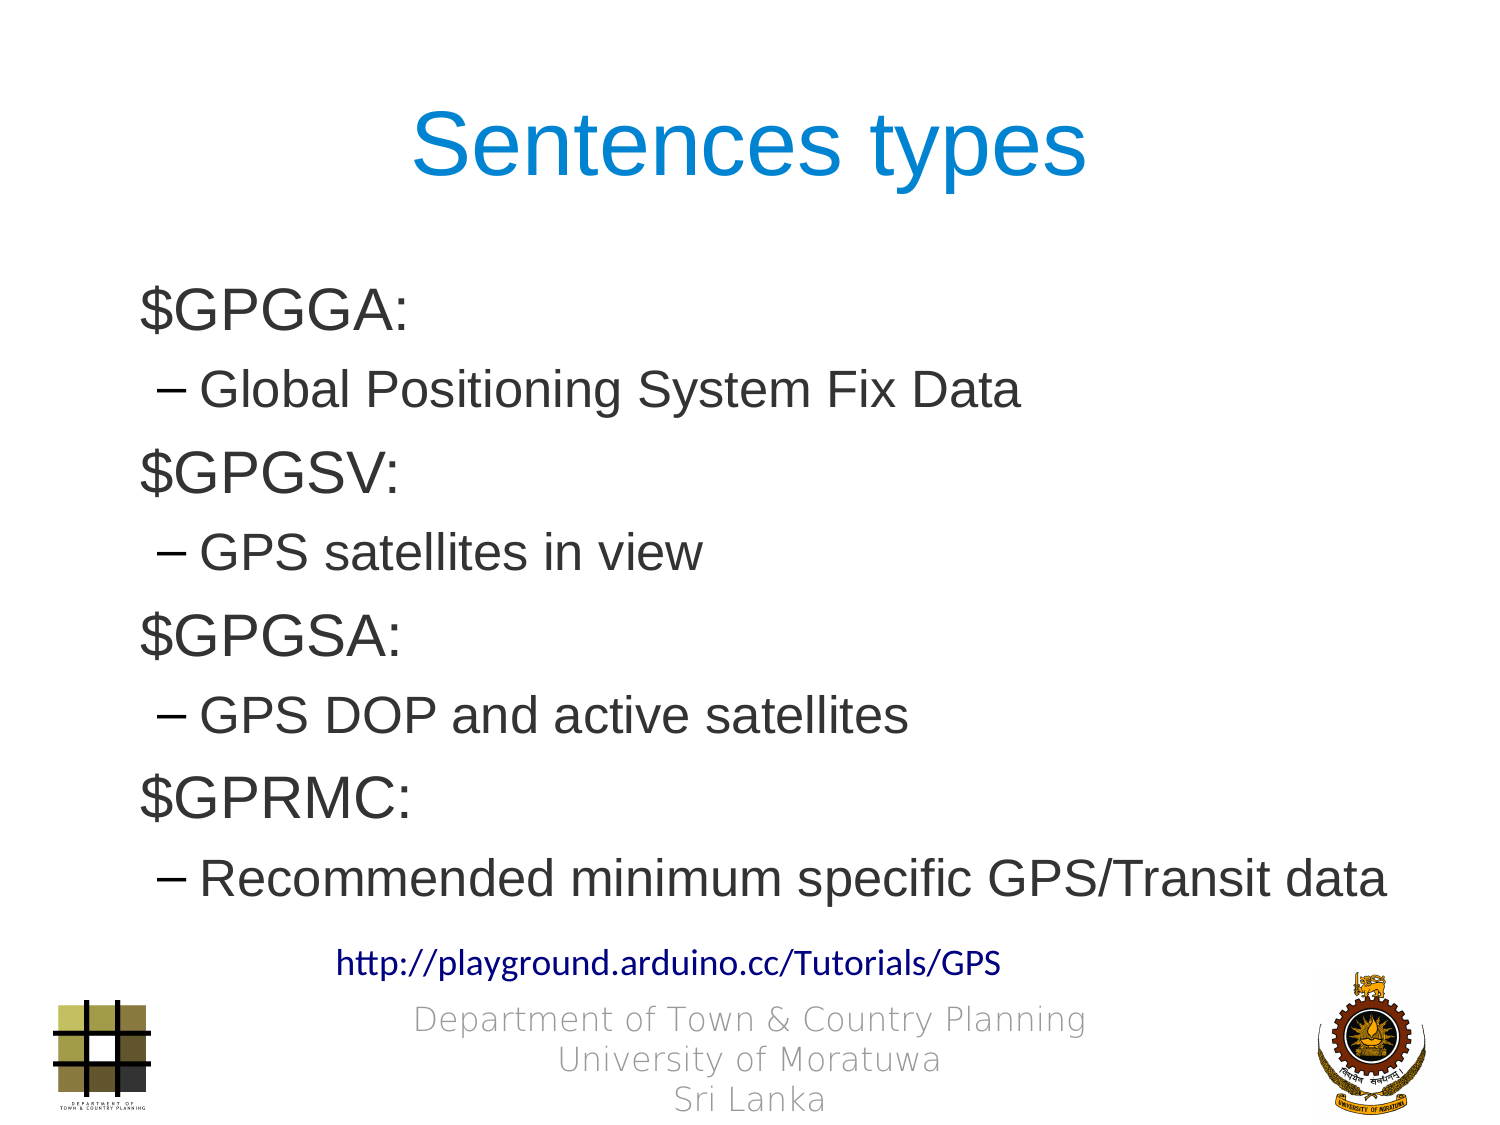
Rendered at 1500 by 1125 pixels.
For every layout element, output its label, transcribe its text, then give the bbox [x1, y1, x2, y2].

text_box http://playground.arduino.cc/Tutorials/GPS [320, 930, 1156, 991]
list $GPGGA: Global Positioning System Fix Data $GPGSV: GPS satellites in view $GPGSA: GPS DOP and active satellites $GPRMC: Recommended minimum specific GPS/Transit data [75, 262, 1426, 916]
picture [53, 1000, 151, 1110]
picture [1312, 966, 1435, 1125]
title Sentences types [75, 45, 1426, 233]
